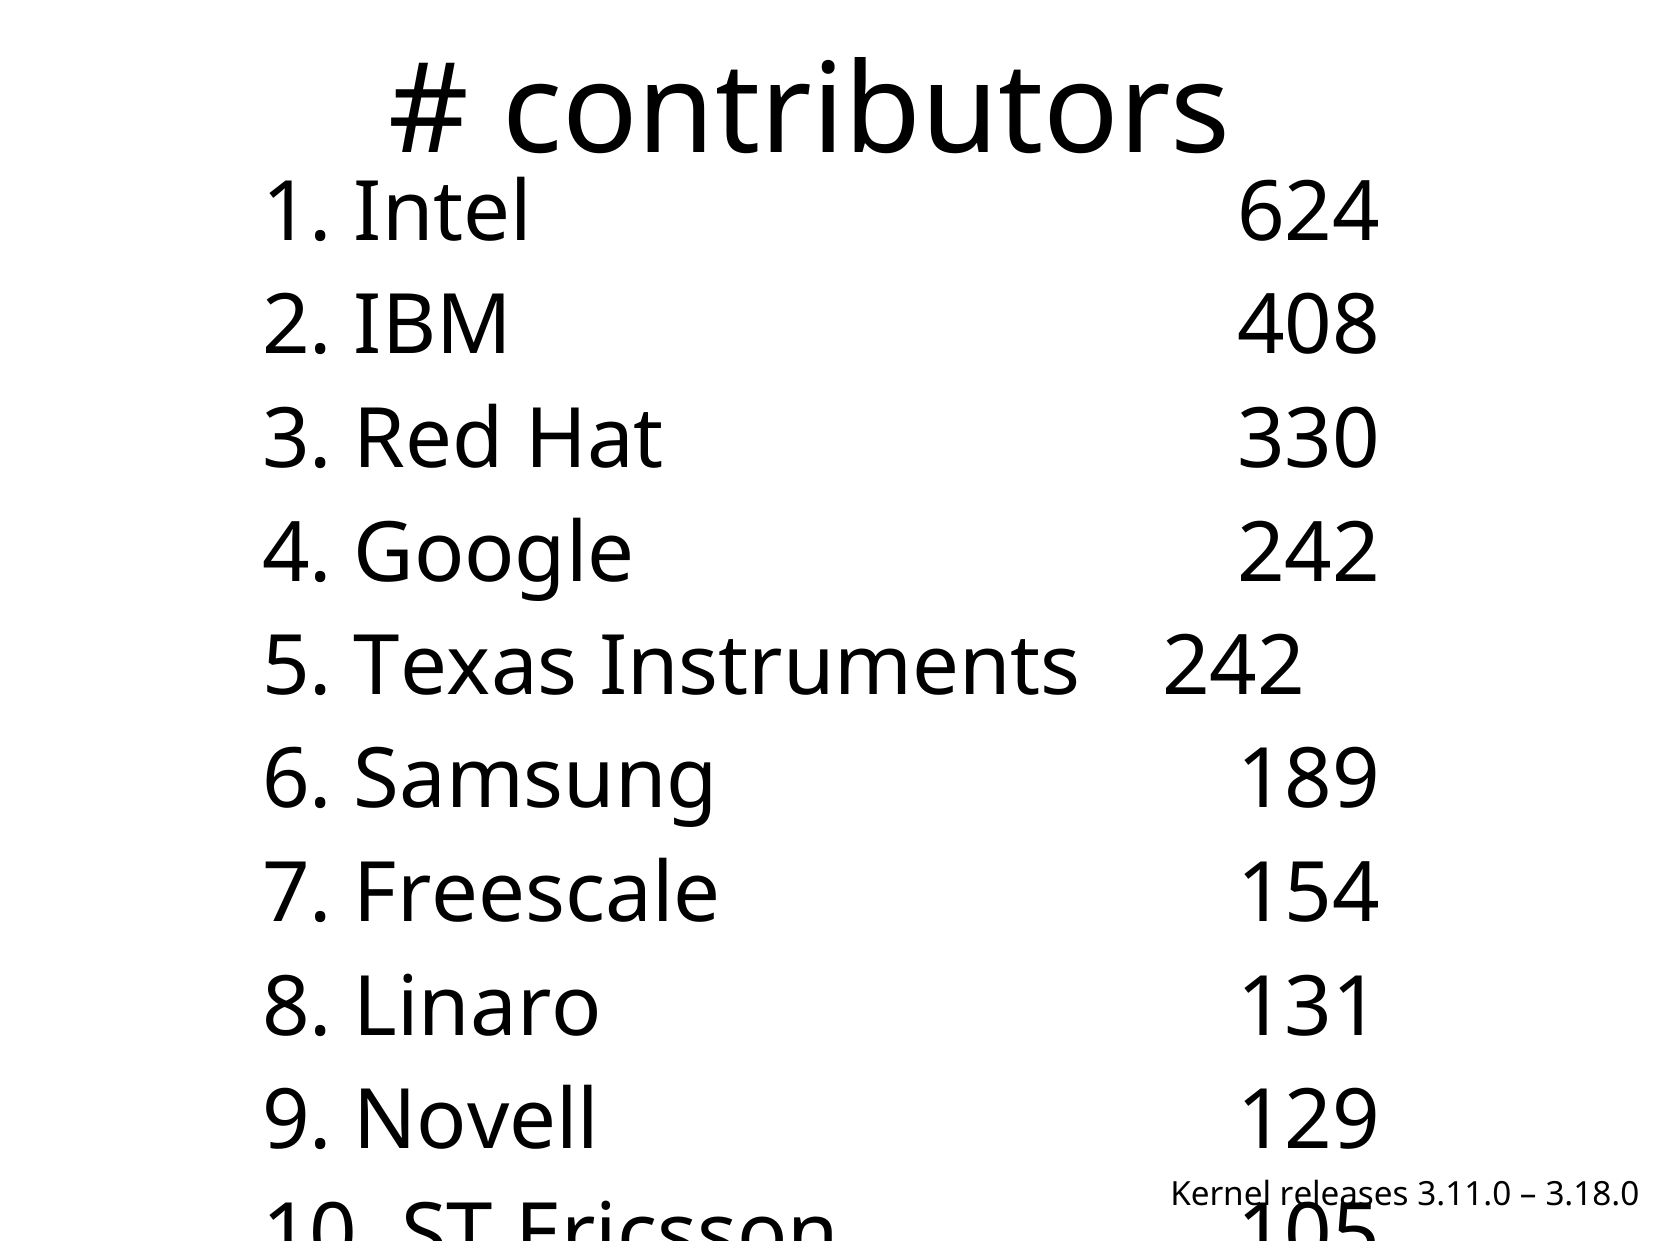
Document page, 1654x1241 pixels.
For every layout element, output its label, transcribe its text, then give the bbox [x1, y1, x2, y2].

text_box Kernel releases 3.11.0 – 3.18.0 [1155, 1162, 1654, 1218]
text_box 1. Intel 624 2. IBM 408 3. Red Hat 330 4. Google 242 5. Texas Instruments 242 6. Samsung 189 7. Freescale 154 8. Linaro 131 9. Novell 129 10. ST Ericsson 105 [247, 144, 1406, 1157]
text_box # contributors [374, 11, 1280, 144]
